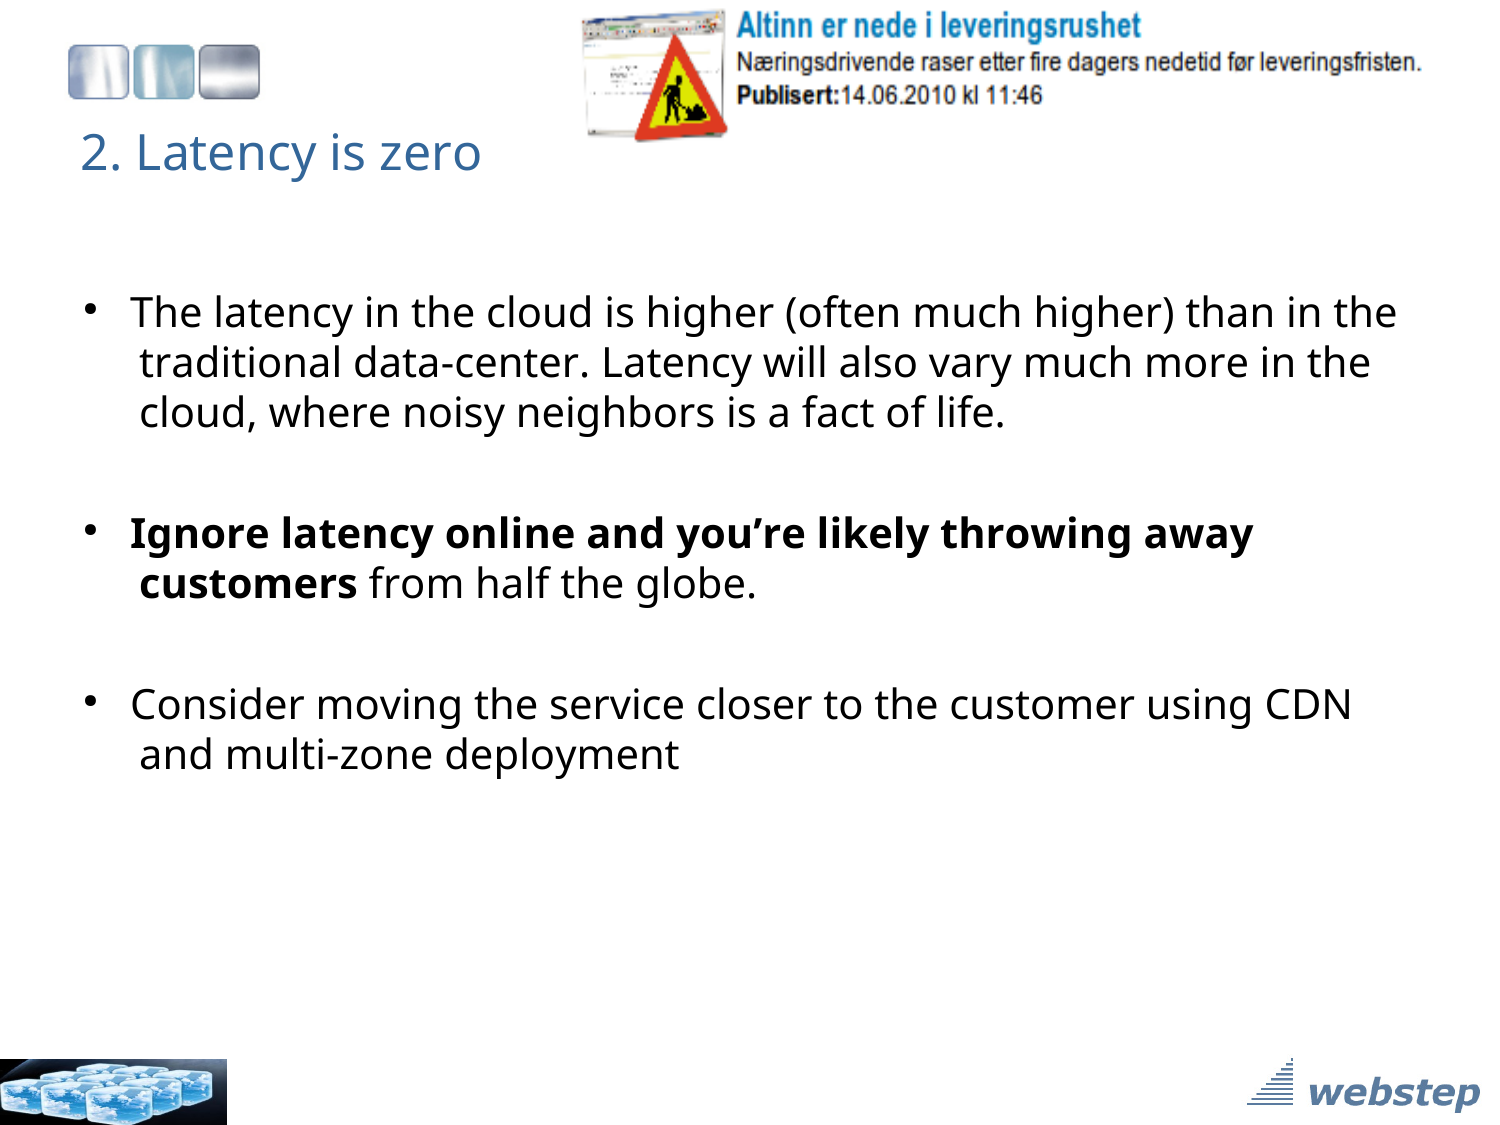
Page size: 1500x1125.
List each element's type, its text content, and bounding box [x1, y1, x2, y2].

picture [64, 42, 266, 104]
picture [1234, 1047, 1495, 1118]
title 2. Latency is zero [72, 73, 1423, 228]
list The latency in the cloud is higher (often much higher) than in the traditional data-center. Latency will also vary much more in the cloud, where noisy neighbors is a fact of life. Ignore latency online and you’re likely throwing away customers from half the globe. Consider moving the service closer to the customer using CDN and multi-zone deployment [74, 277, 1423, 1020]
picture [562, 0, 1500, 150]
picture [0, 1059, 227, 1125]
